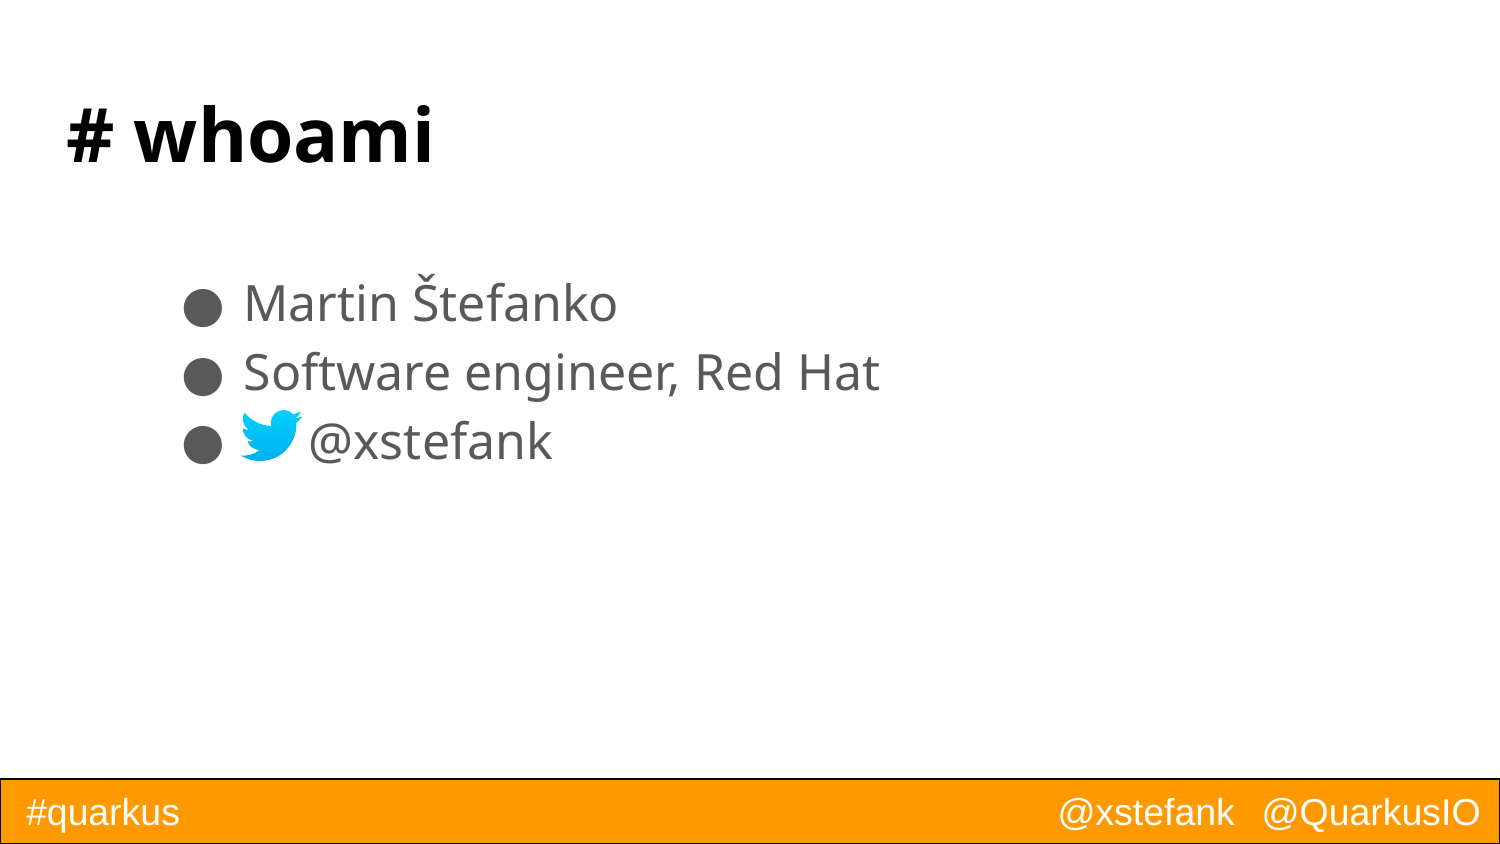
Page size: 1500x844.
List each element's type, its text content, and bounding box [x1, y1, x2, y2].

list Martin Štefanko Software engineer, Red Hat @xstefank [153, 247, 1500, 600]
picture [235, 399, 308, 472]
text_box @xstefank [1042, 772, 1246, 838]
text_box #quarkus [11, 772, 236, 838]
text_box [0, 779, 1500, 844]
title # whoami [51, 72, 1449, 308]
text_box @QuarkusIO [1246, 772, 1500, 838]
